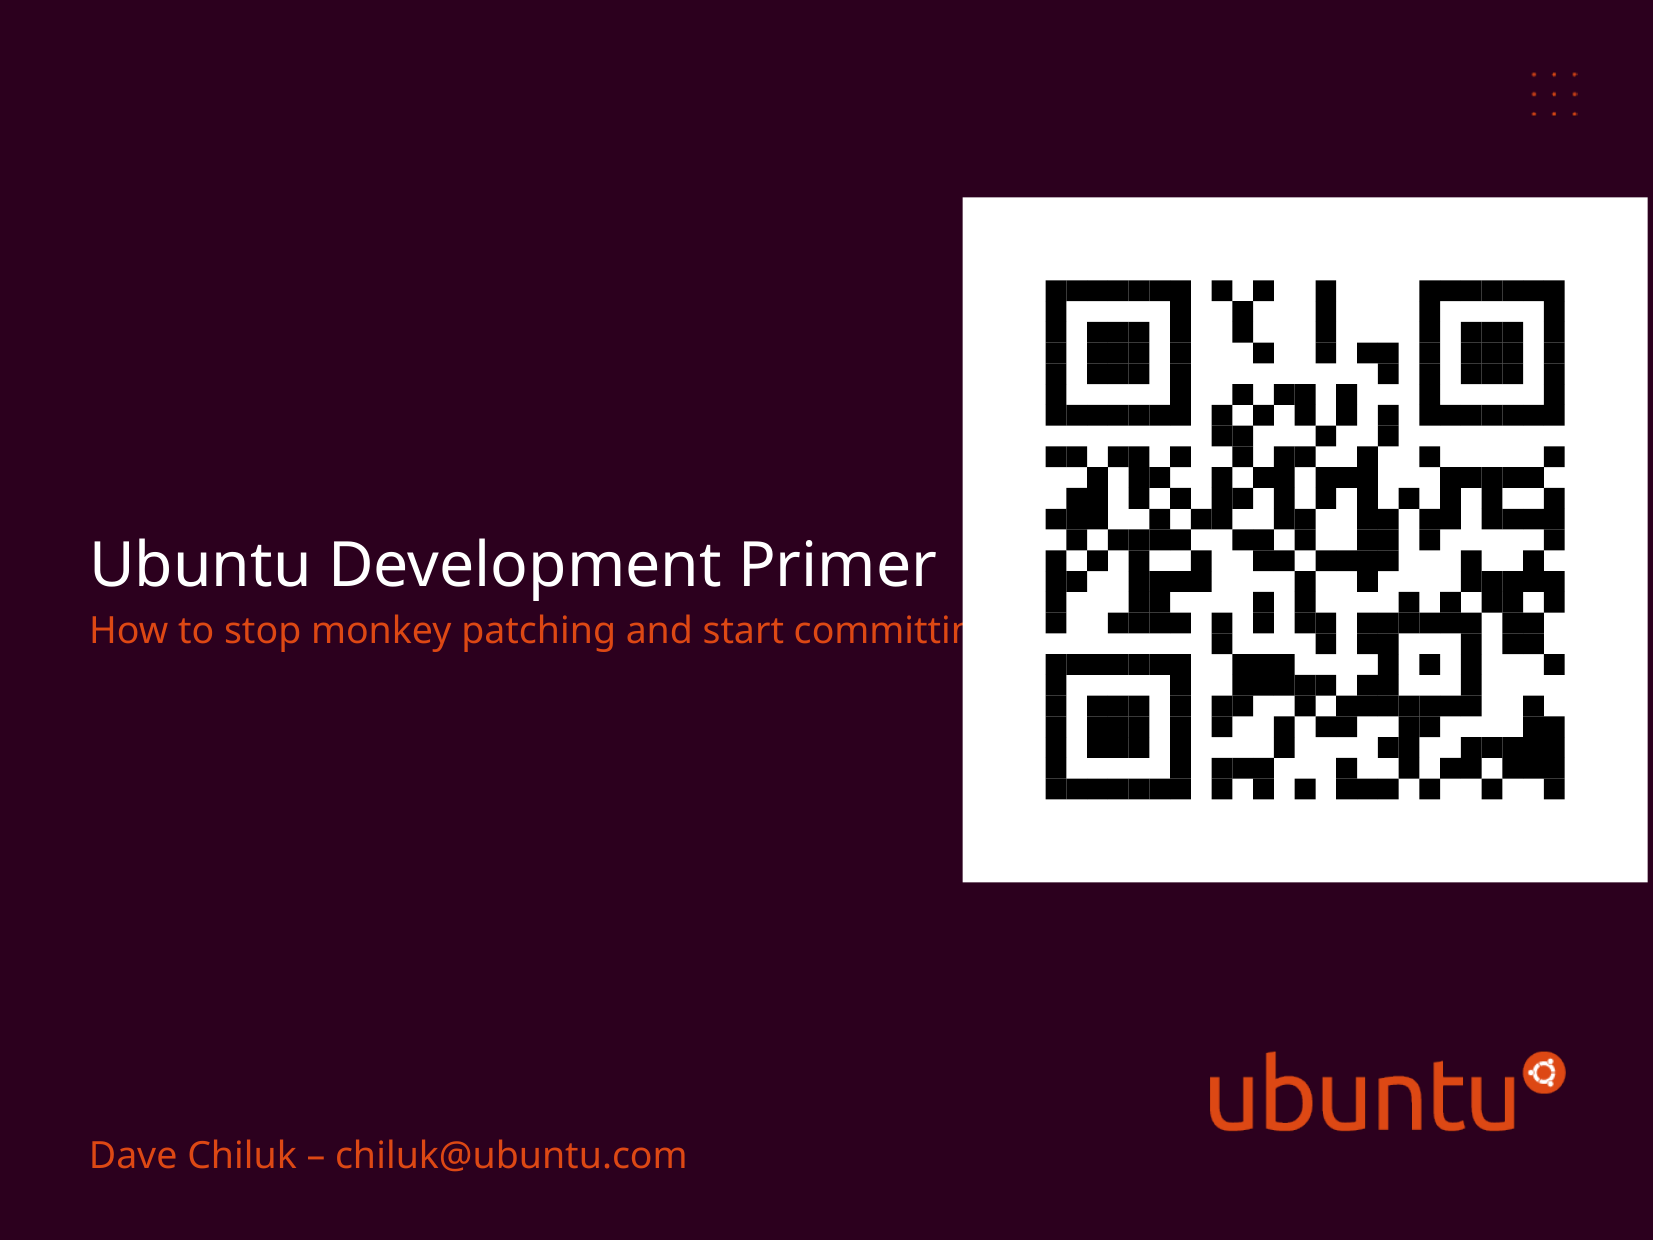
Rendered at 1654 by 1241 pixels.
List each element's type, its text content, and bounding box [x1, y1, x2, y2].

text_box Dave Chiluk – chiluk@ubuntu.com [74, 1116, 1030, 1199]
picture [1528, 69, 1578, 118]
picture [1121, 960, 1653, 1223]
text_box Ubuntu Development Primer How to stop monkey patching and start committing [74, 497, 960, 581]
text_box [0, 0, 1653, 1240]
picture [960, 194, 1651, 886]
